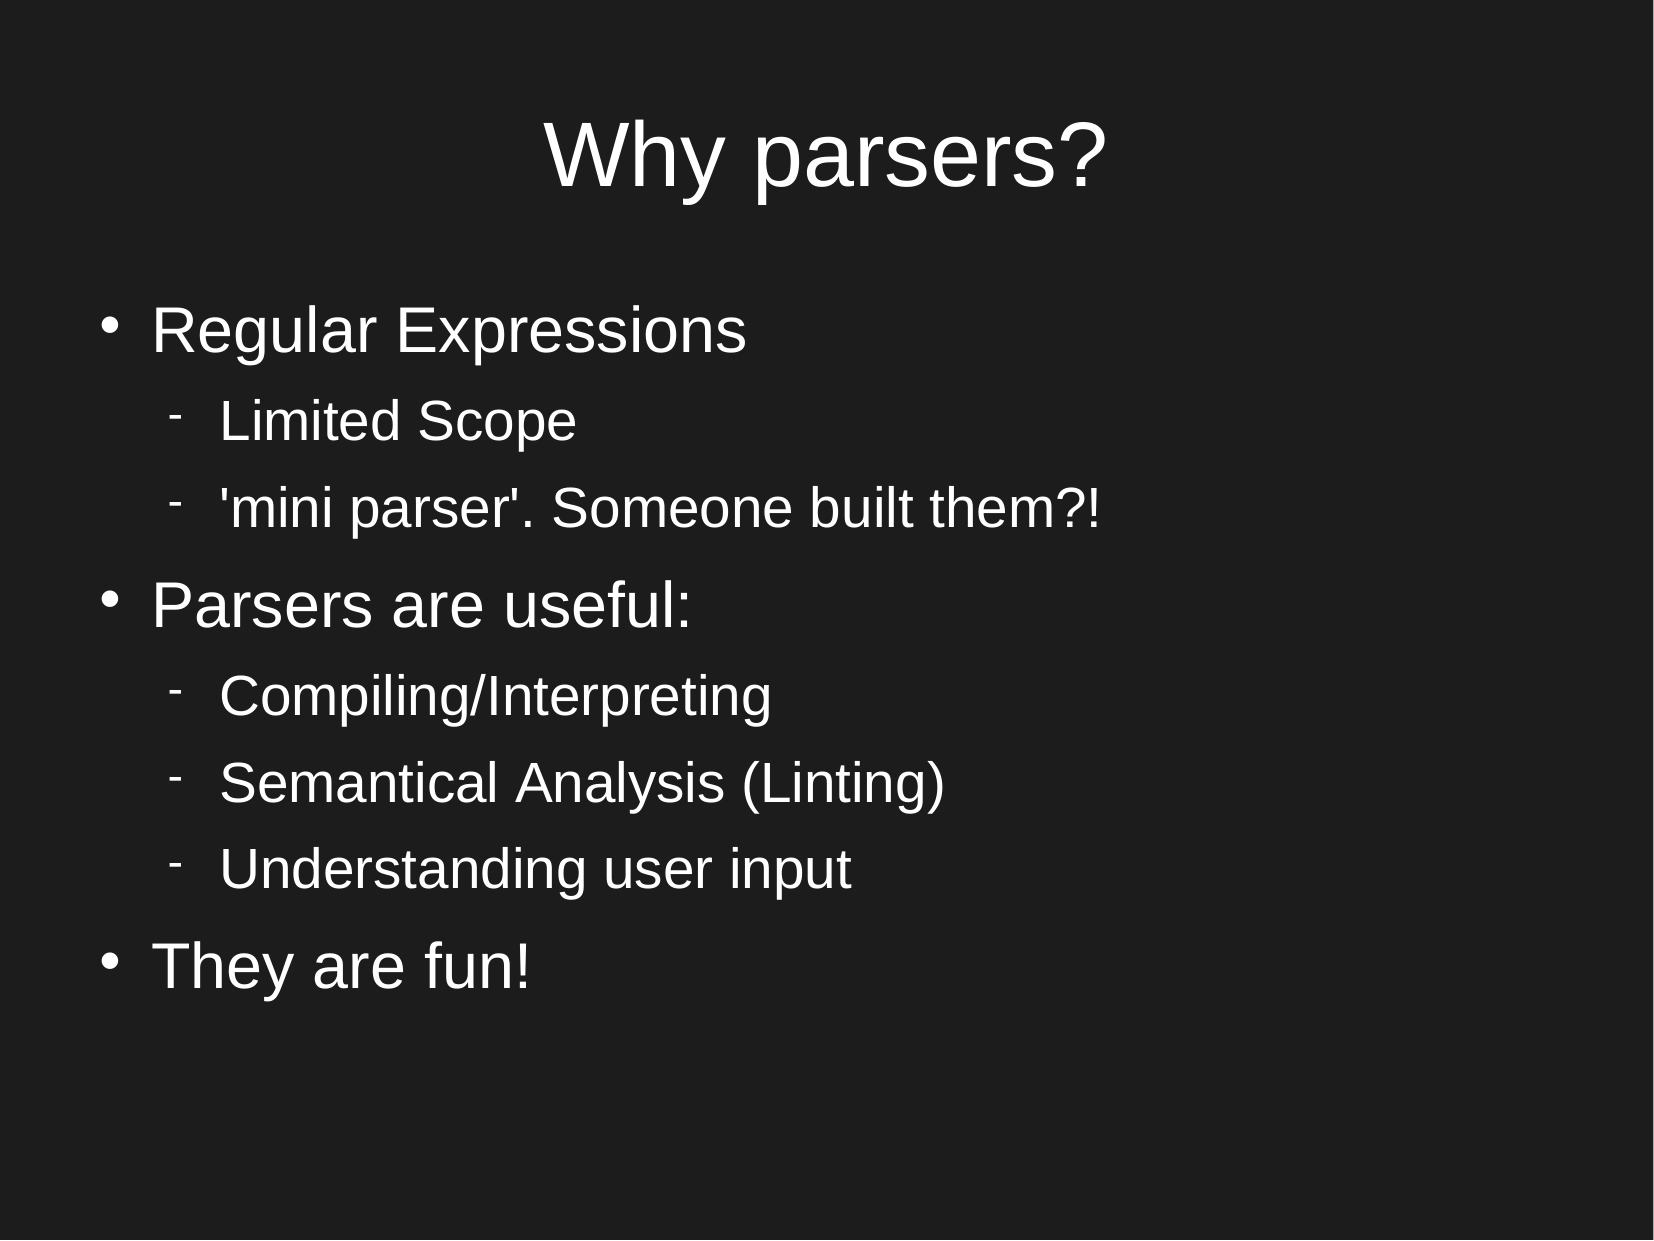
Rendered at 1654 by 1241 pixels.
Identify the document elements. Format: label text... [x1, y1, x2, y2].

title Why parsers? [82, 49, 1571, 257]
list Regular Expressions Limited Scope 'mini parser'. Someone built them?! Parsers are useful: Compiling/Interpreting Semantical Analysis (Linting) Understanding user input They are fun! [82, 290, 1571, 1010]
